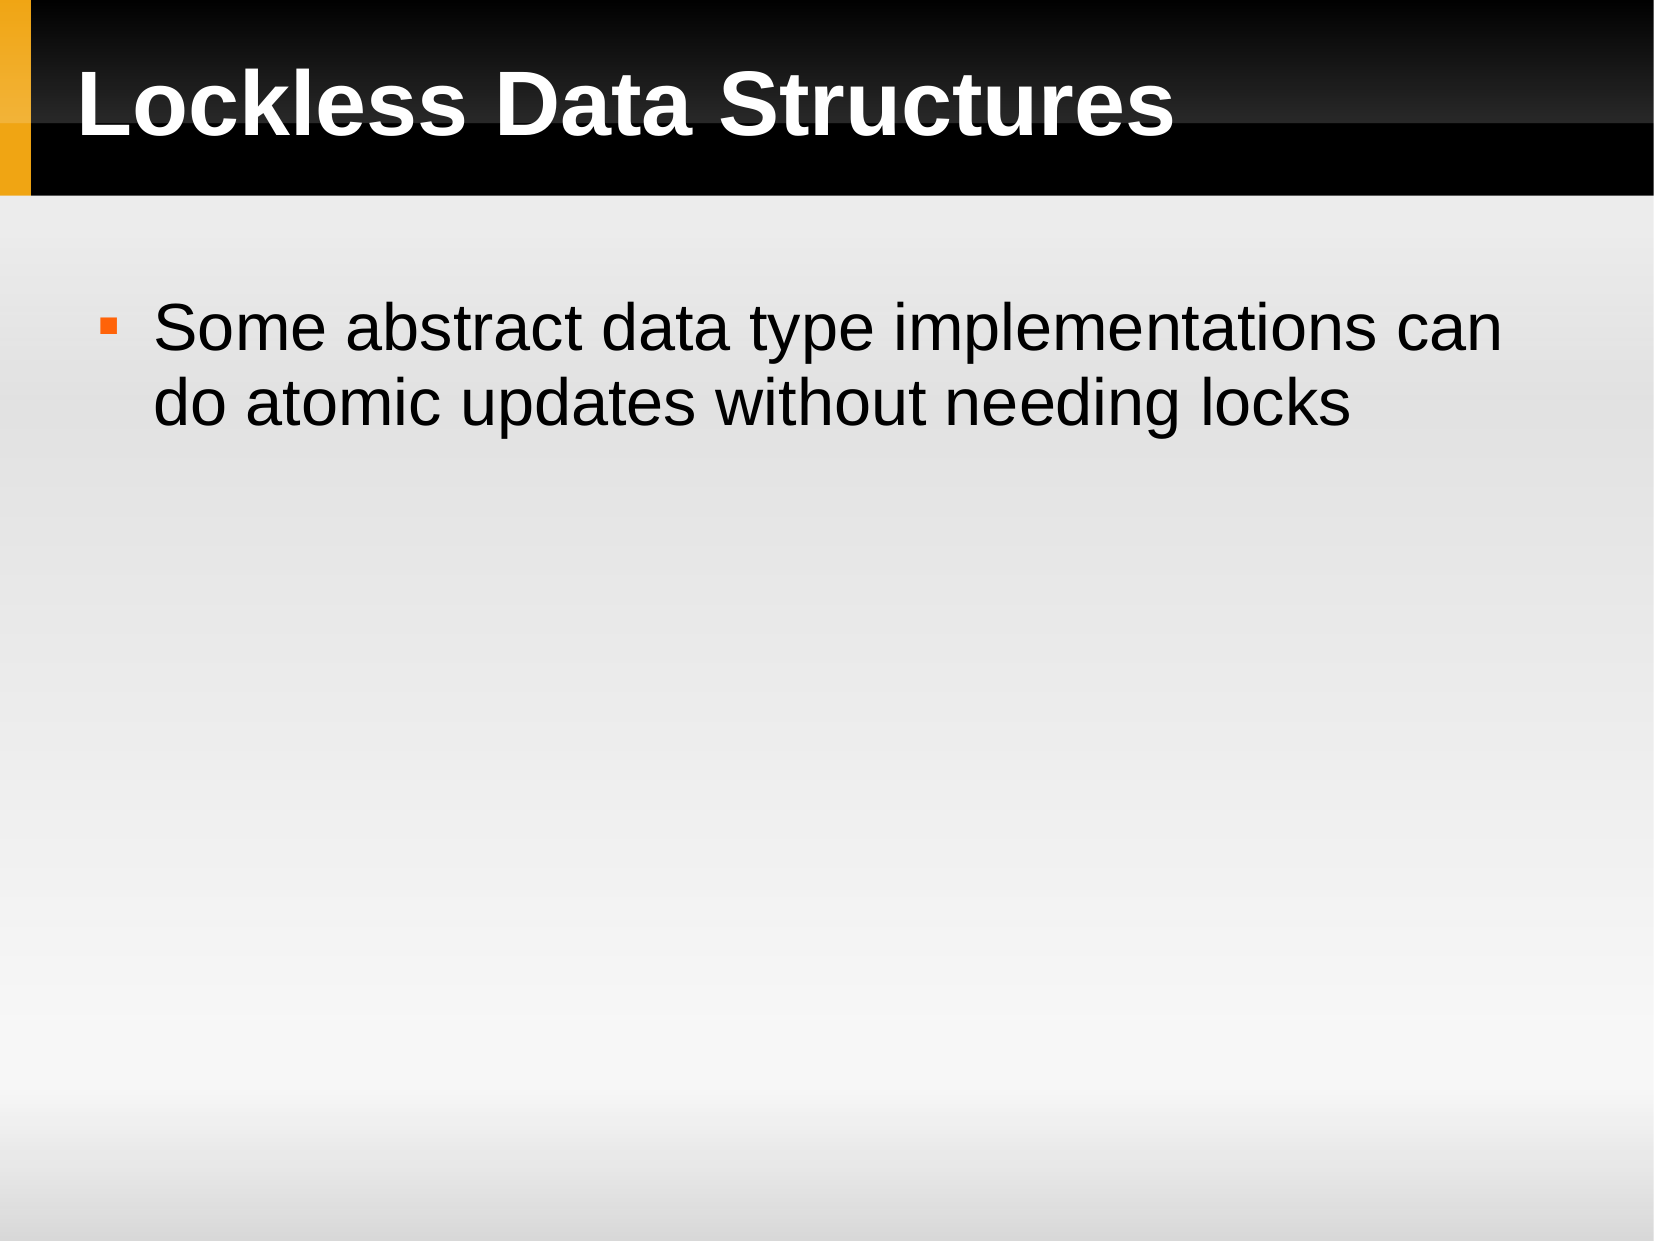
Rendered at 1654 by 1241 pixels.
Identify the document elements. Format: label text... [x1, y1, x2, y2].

title Lockless Data Structures [76, 0, 1565, 208]
list Some abstract data type implementations can do atomic updates without needing locks [82, 290, 1571, 1109]
picture [0, 0, 1654, 1241]
